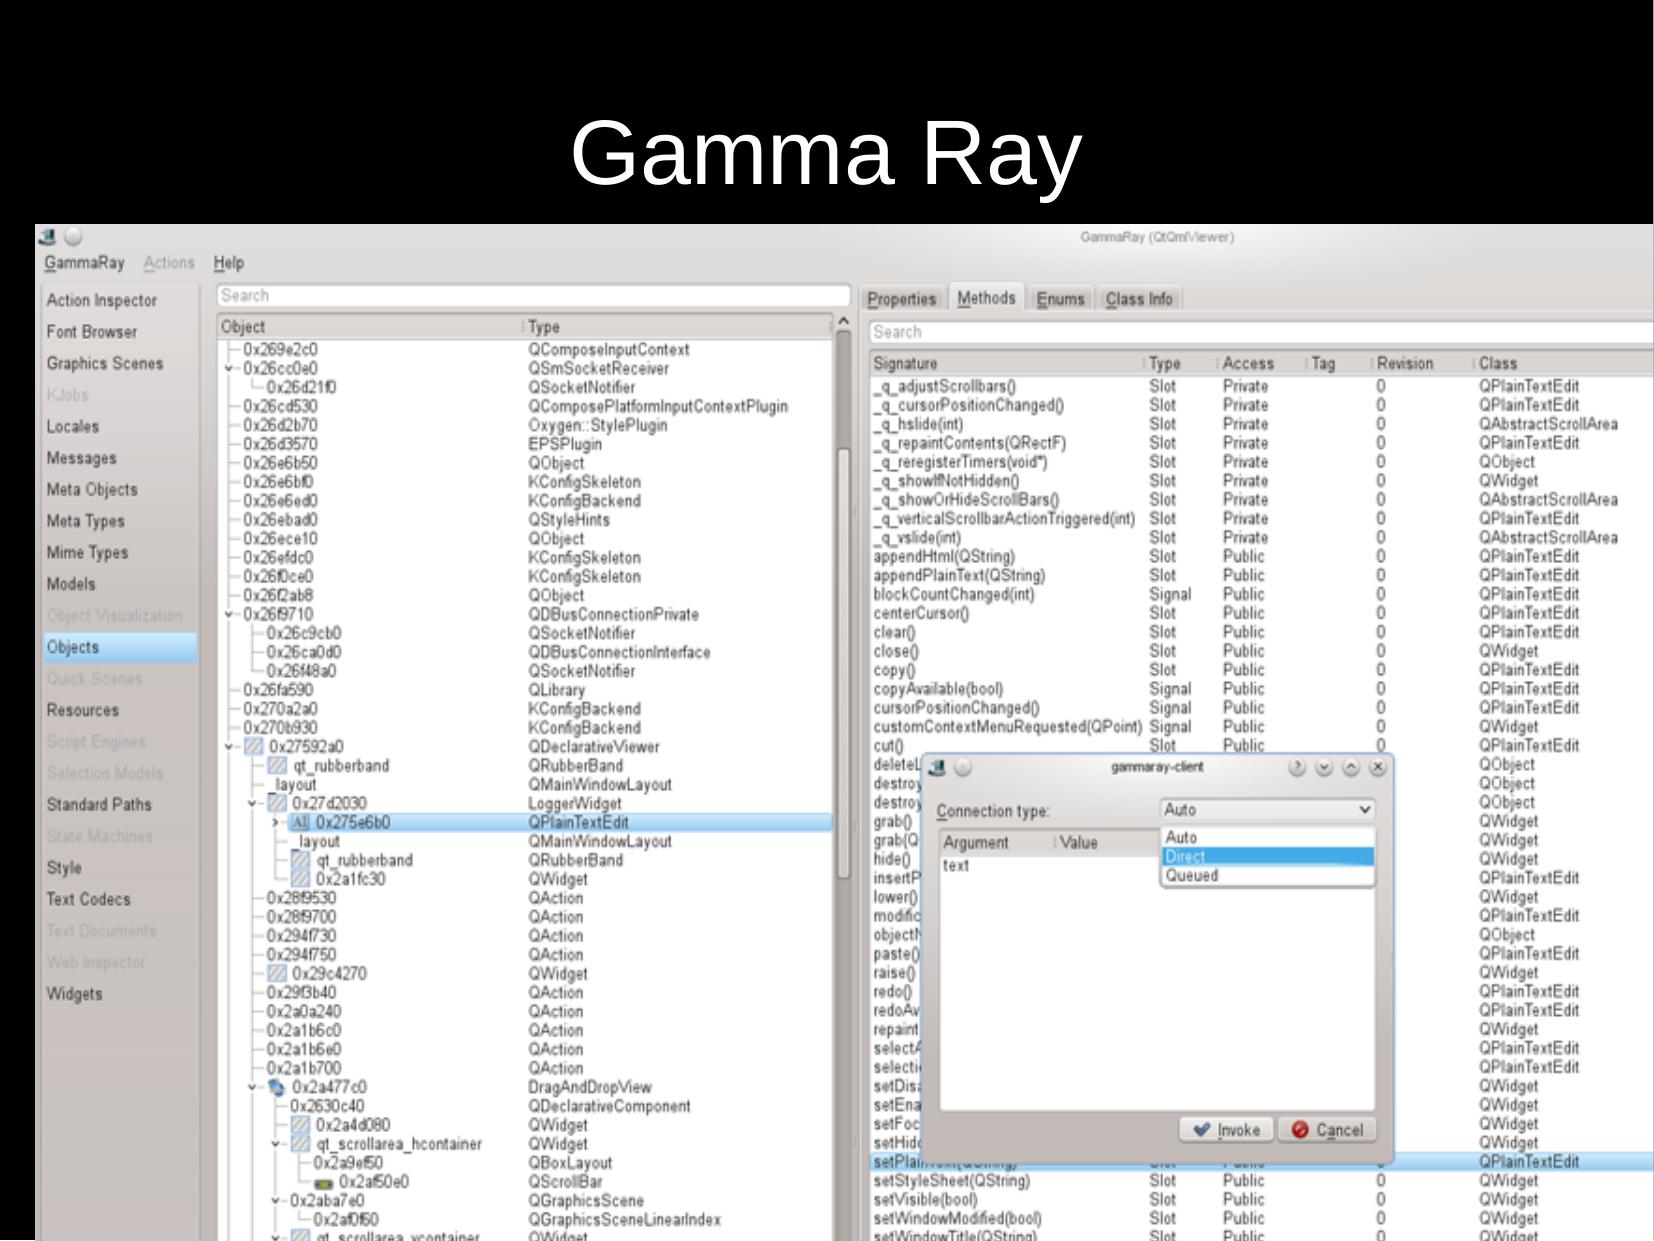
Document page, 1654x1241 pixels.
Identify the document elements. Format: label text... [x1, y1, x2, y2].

picture [35, 224, 1654, 1241]
title Gamma Ray [82, 49, 1571, 257]
